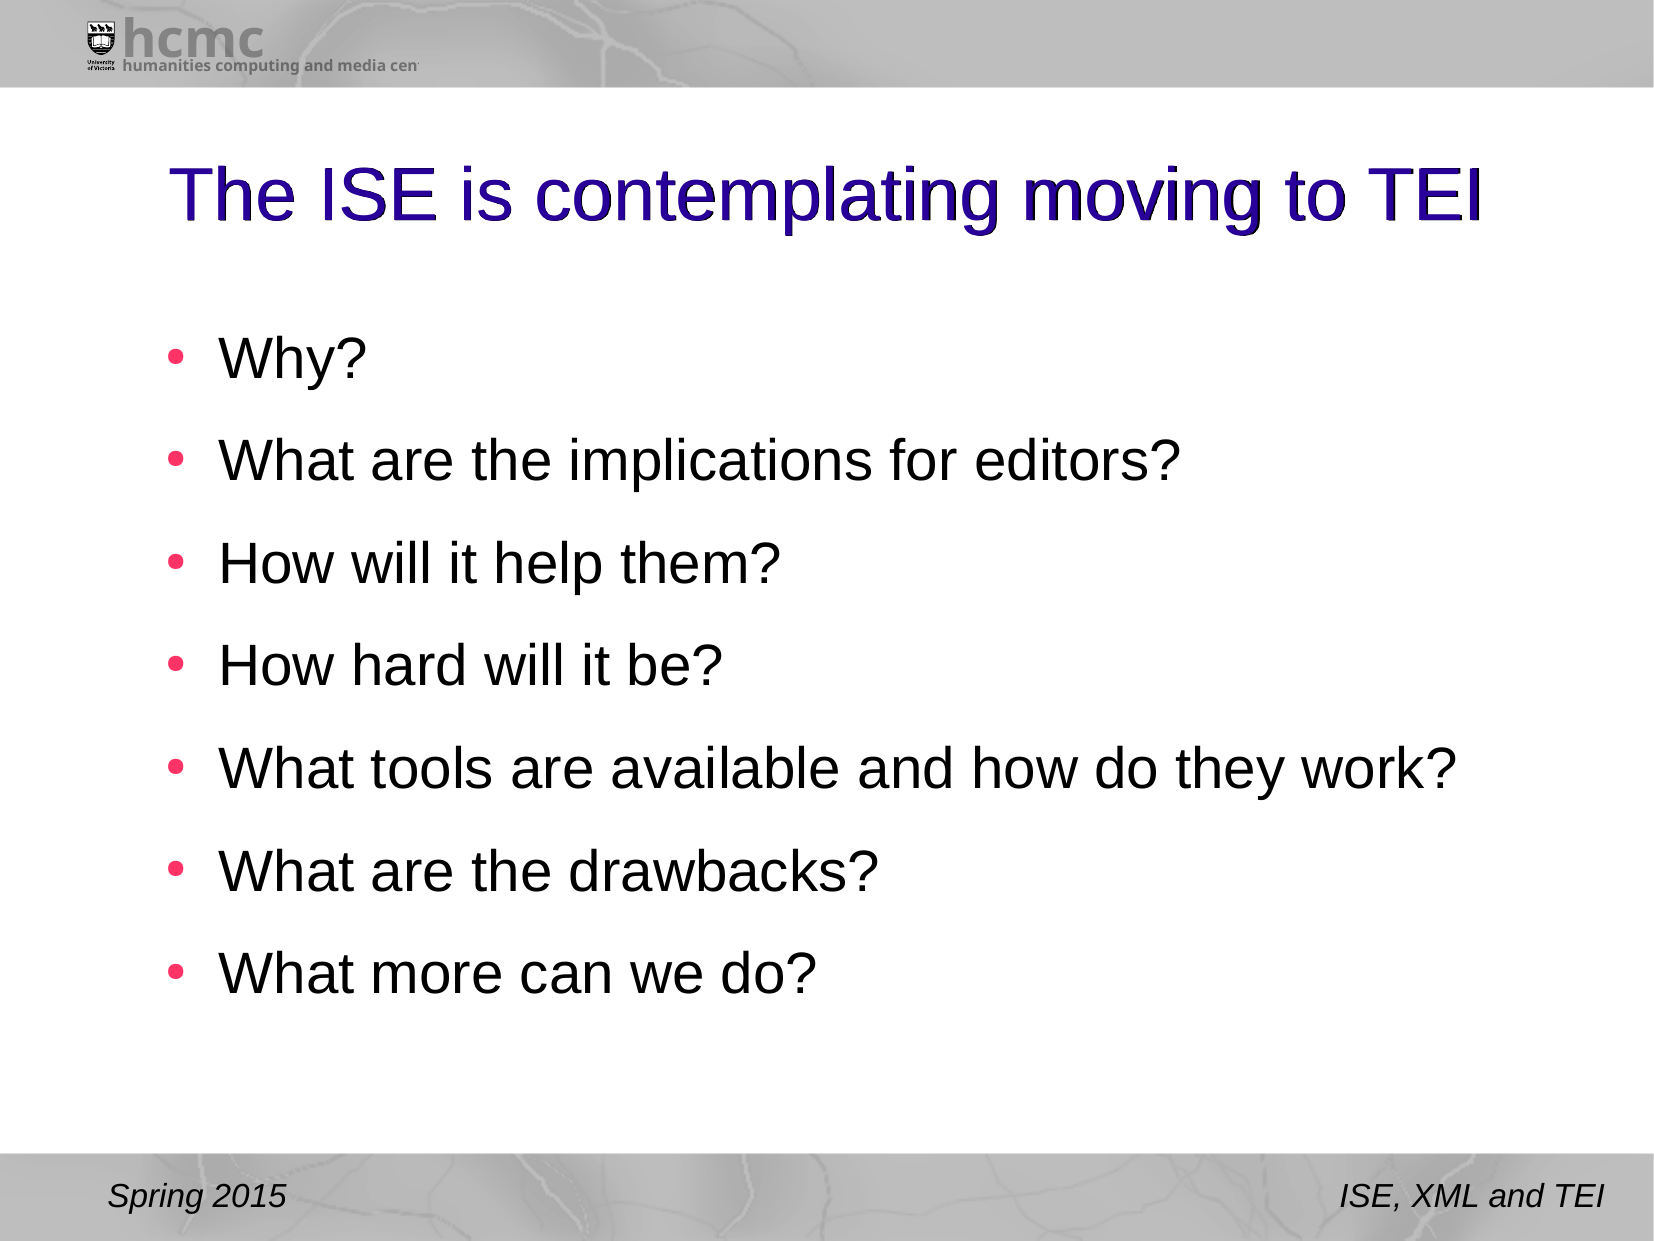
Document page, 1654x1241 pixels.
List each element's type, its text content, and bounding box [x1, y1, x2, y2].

picture [0, 0, 1654, 1241]
title The ISE is contemplating moving to TEI [118, 90, 1536, 298]
list Why? What are the implications for editors? How will it help them? How hard will it be? What tools are available and how do they work? What are the drawbacks? What more can we do? [147, 325, 1506, 1045]
